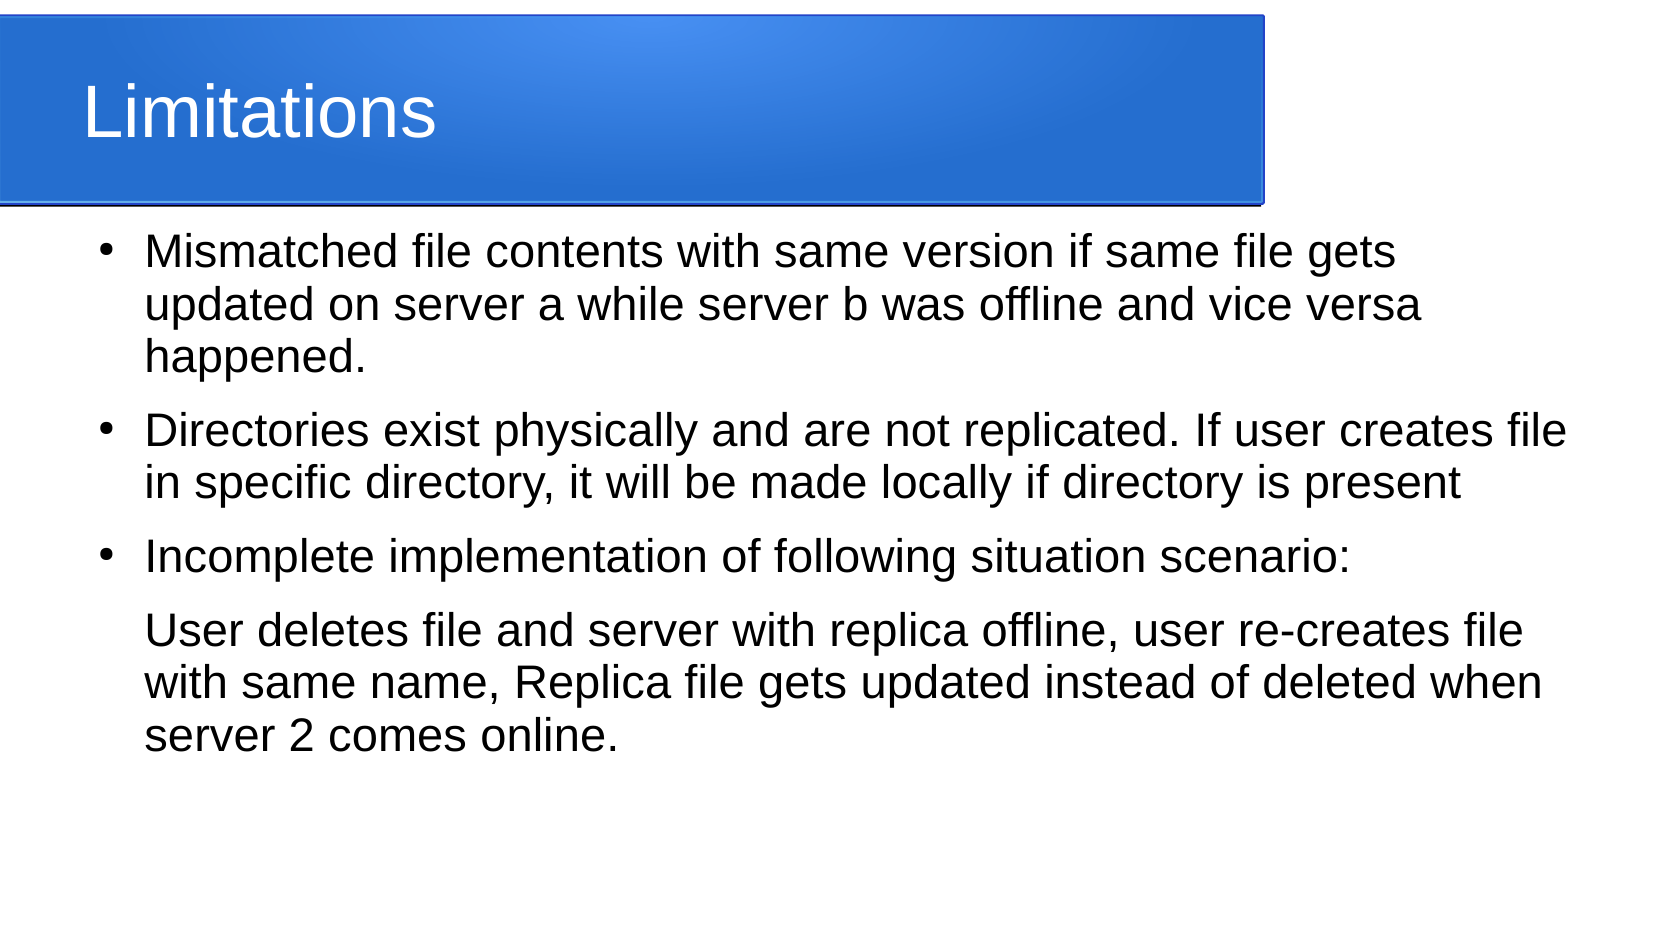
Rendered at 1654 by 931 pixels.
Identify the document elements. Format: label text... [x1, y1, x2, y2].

list Mismatched file contents with same version if same file gets updated on server a while server b was offline and vice versa happened. Directories exist physically and are not replicated. If user creates file in specific directory, it will be made locally if directory is present Incomplete implementation of following situation scenario: User deletes file and server with replica offline, user re-creates file with same name, Replica file gets updated instead of deleted when server 2 comes online. [82, 224, 1571, 764]
title Limitations [82, 35, 1235, 189]
